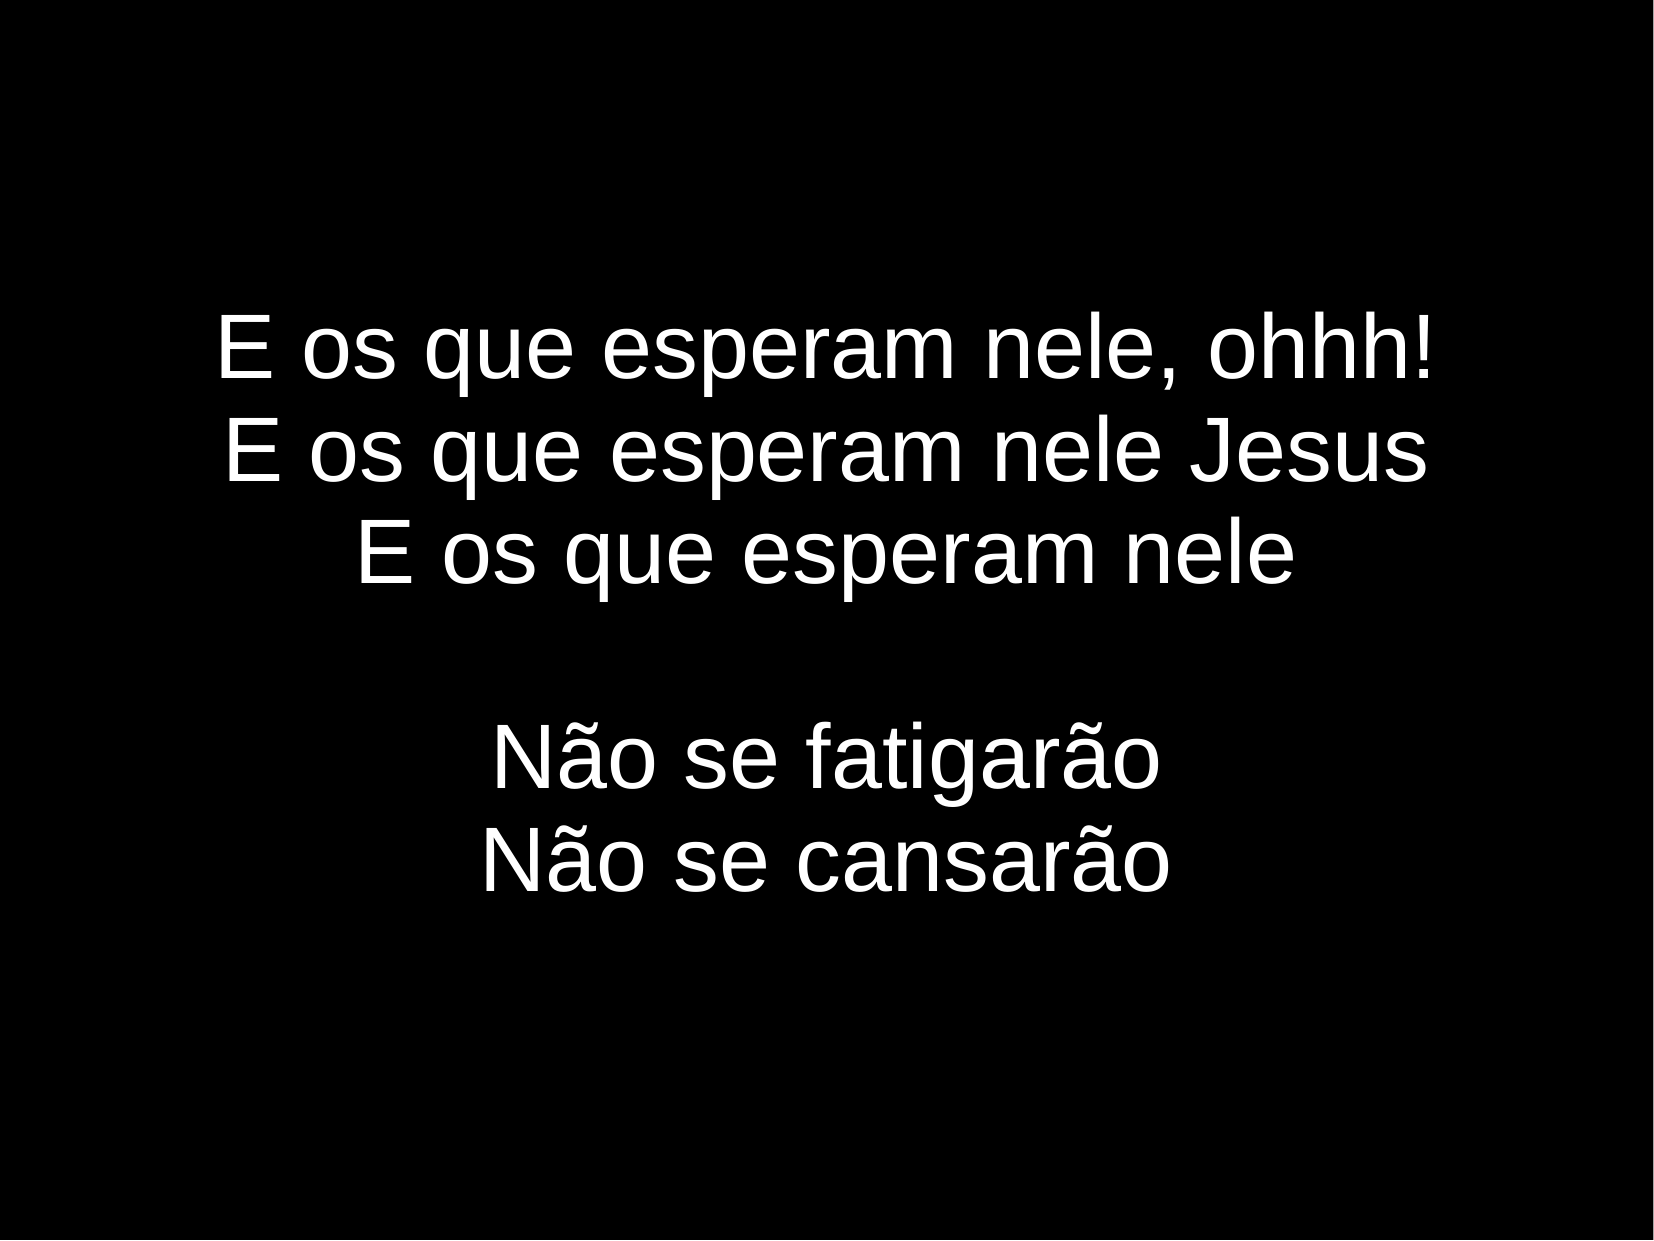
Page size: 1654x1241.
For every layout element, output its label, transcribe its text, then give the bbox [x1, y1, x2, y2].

subtitle E os que esperam nele, ohhh! E os que esperam nele Jesus E os que esperam nele Não se fatigarão Não se cansarão [82, 49, 1571, 1158]
